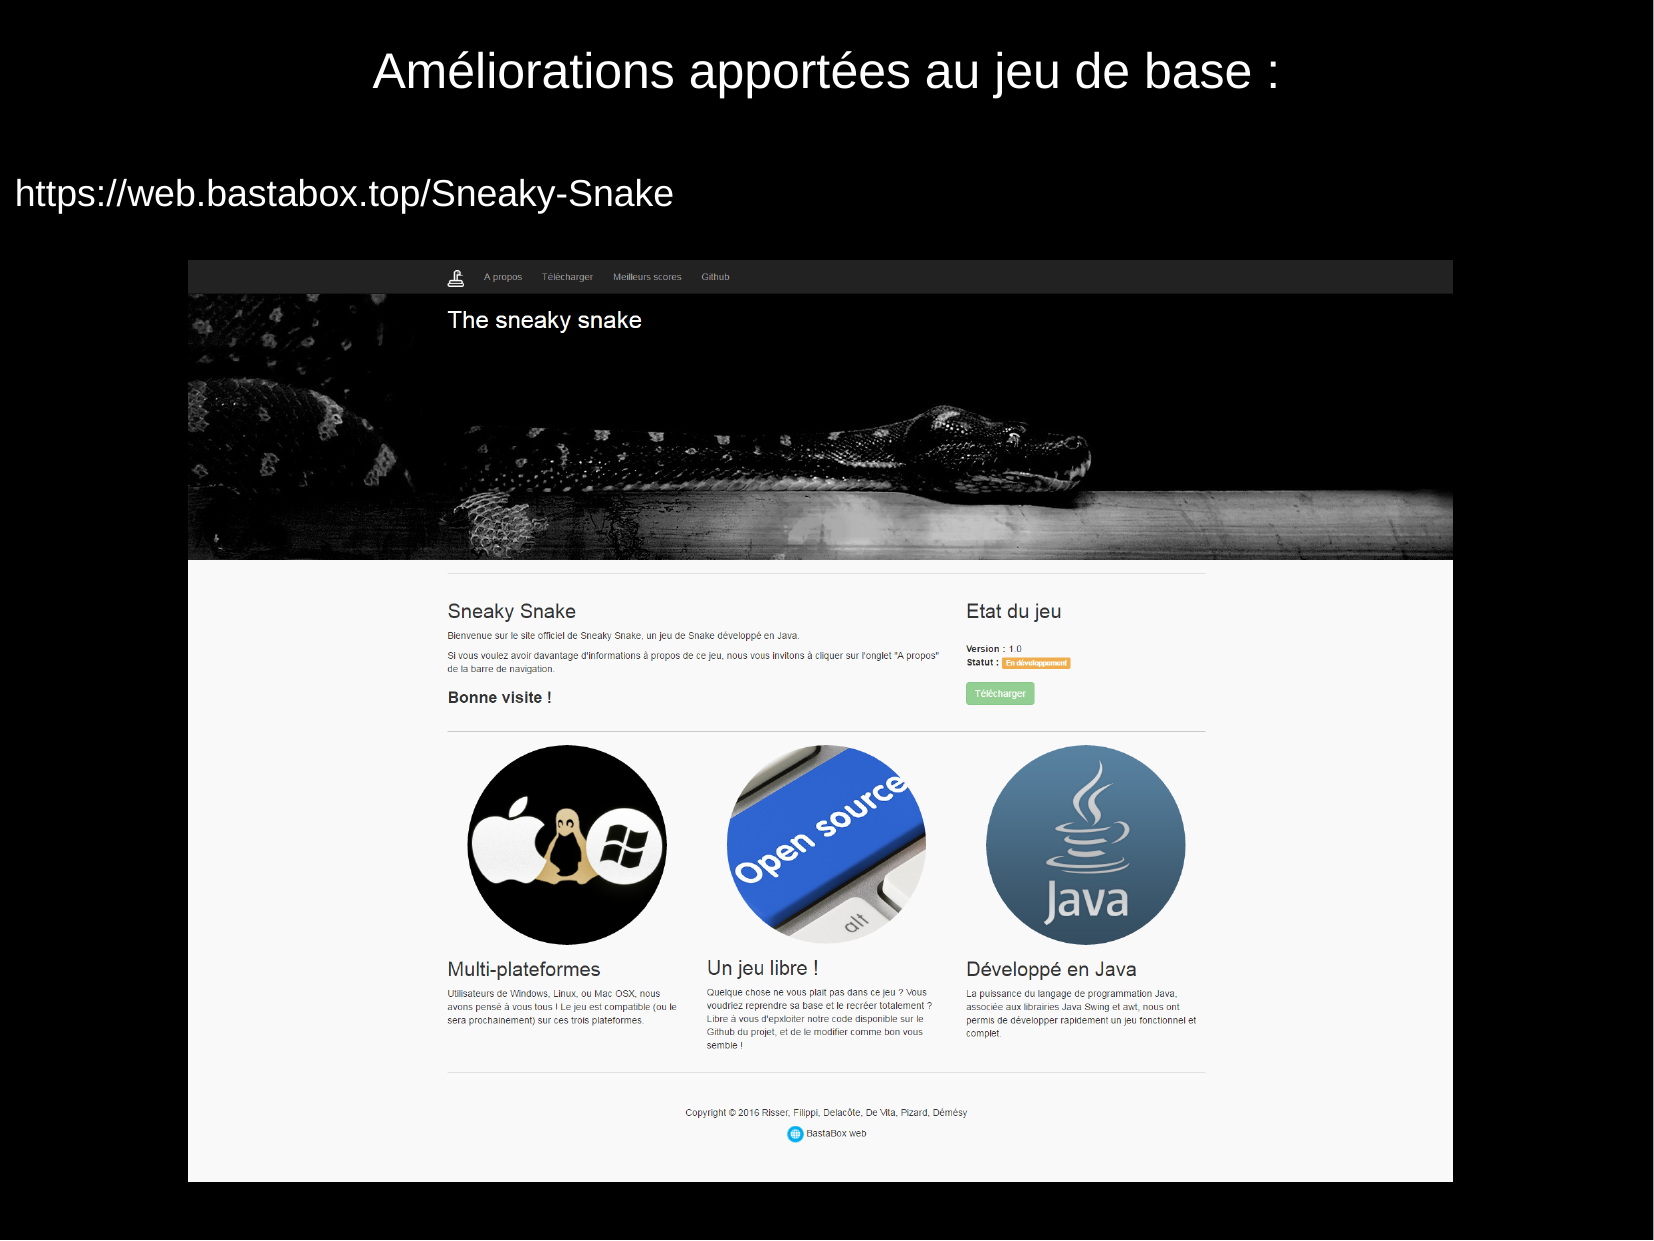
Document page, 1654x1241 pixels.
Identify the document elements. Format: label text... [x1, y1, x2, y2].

text_box Améliorations apportées au jeu de base : [0, 35, 1654, 107]
picture [188, 260, 1453, 1182]
text_box https://web.bastabox.top/Sneaky-Snake [0, 165, 898, 223]
